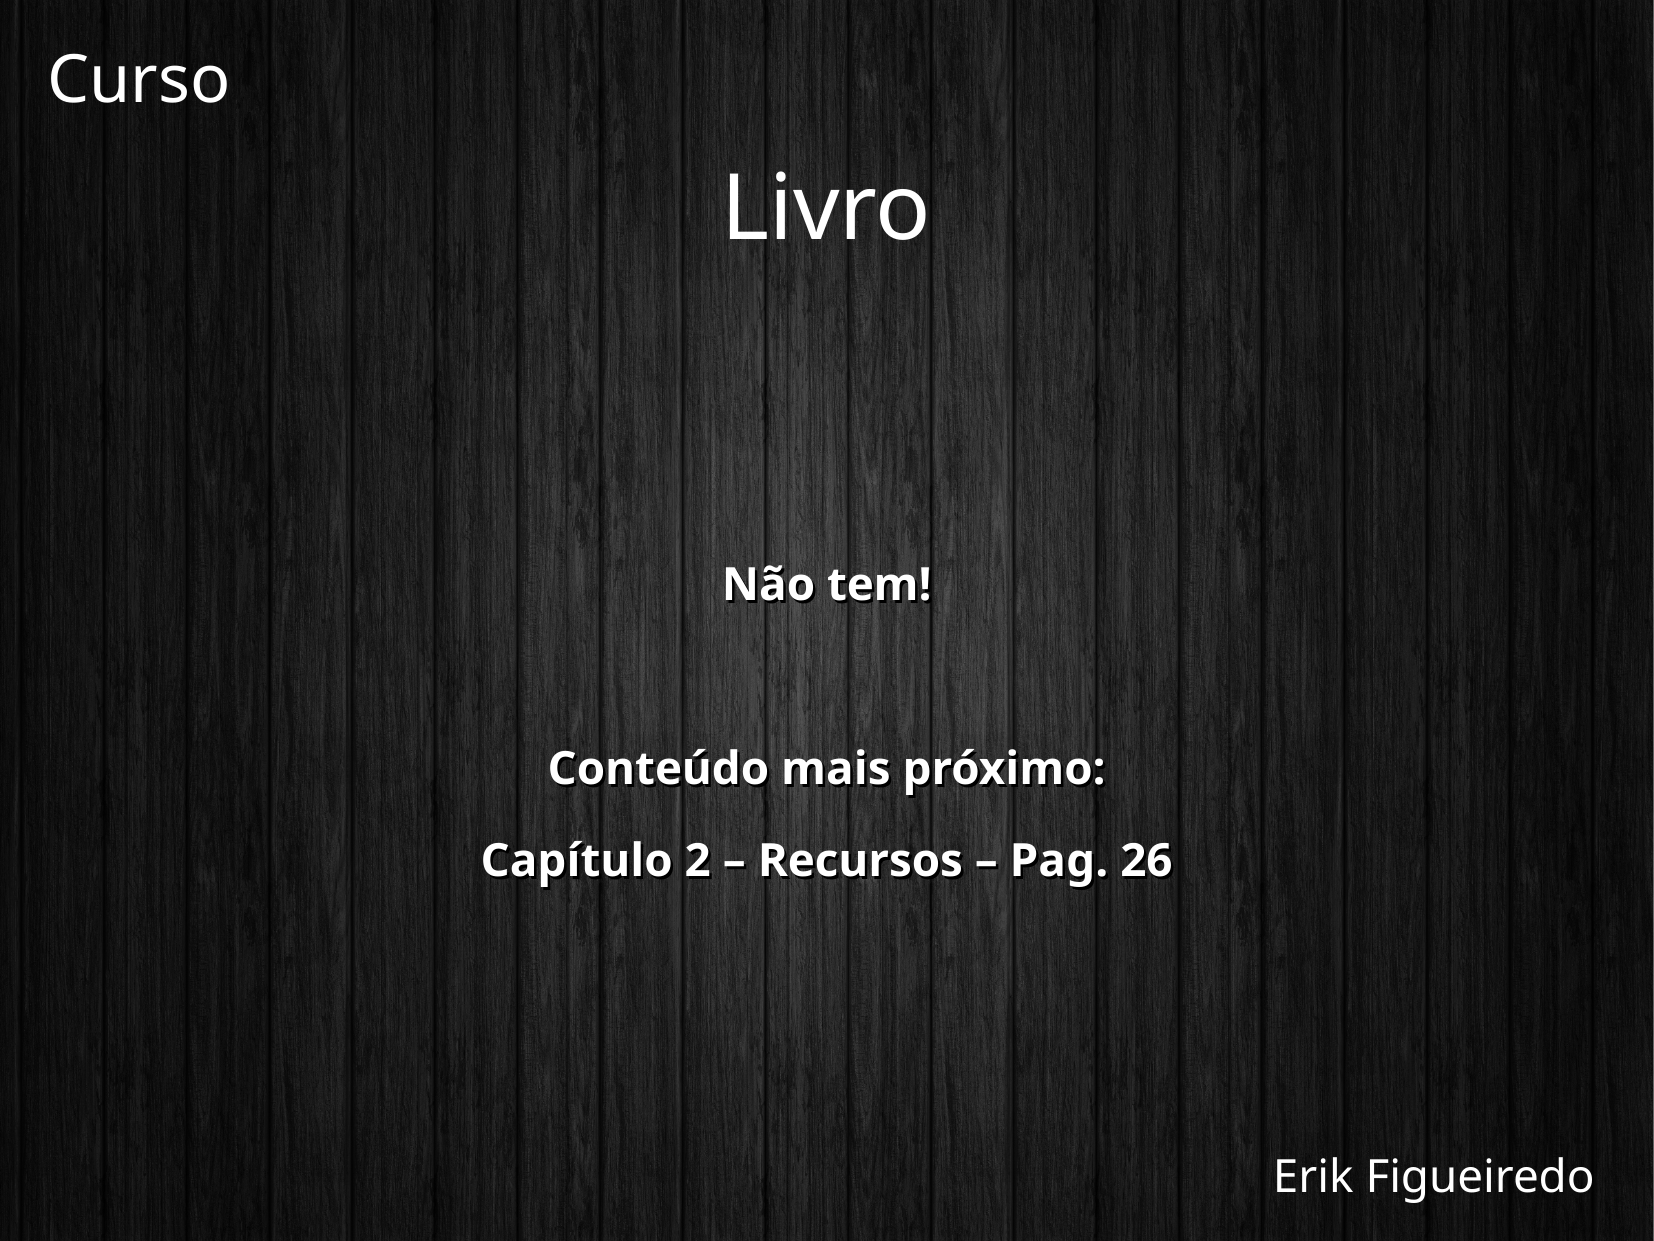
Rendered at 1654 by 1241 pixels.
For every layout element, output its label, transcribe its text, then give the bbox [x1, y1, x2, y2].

text_box Erik Figueiredo [768, 1133, 1595, 1217]
picture [0, 0, 1654, 1241]
title Livro [82, 129, 1571, 278]
text_box Curso [47, 35, 1087, 119]
list Não tem! Conteúdo mais próximo: Capítulo 2 – Recursos – Pag. 26 [82, 311, 1571, 1131]
